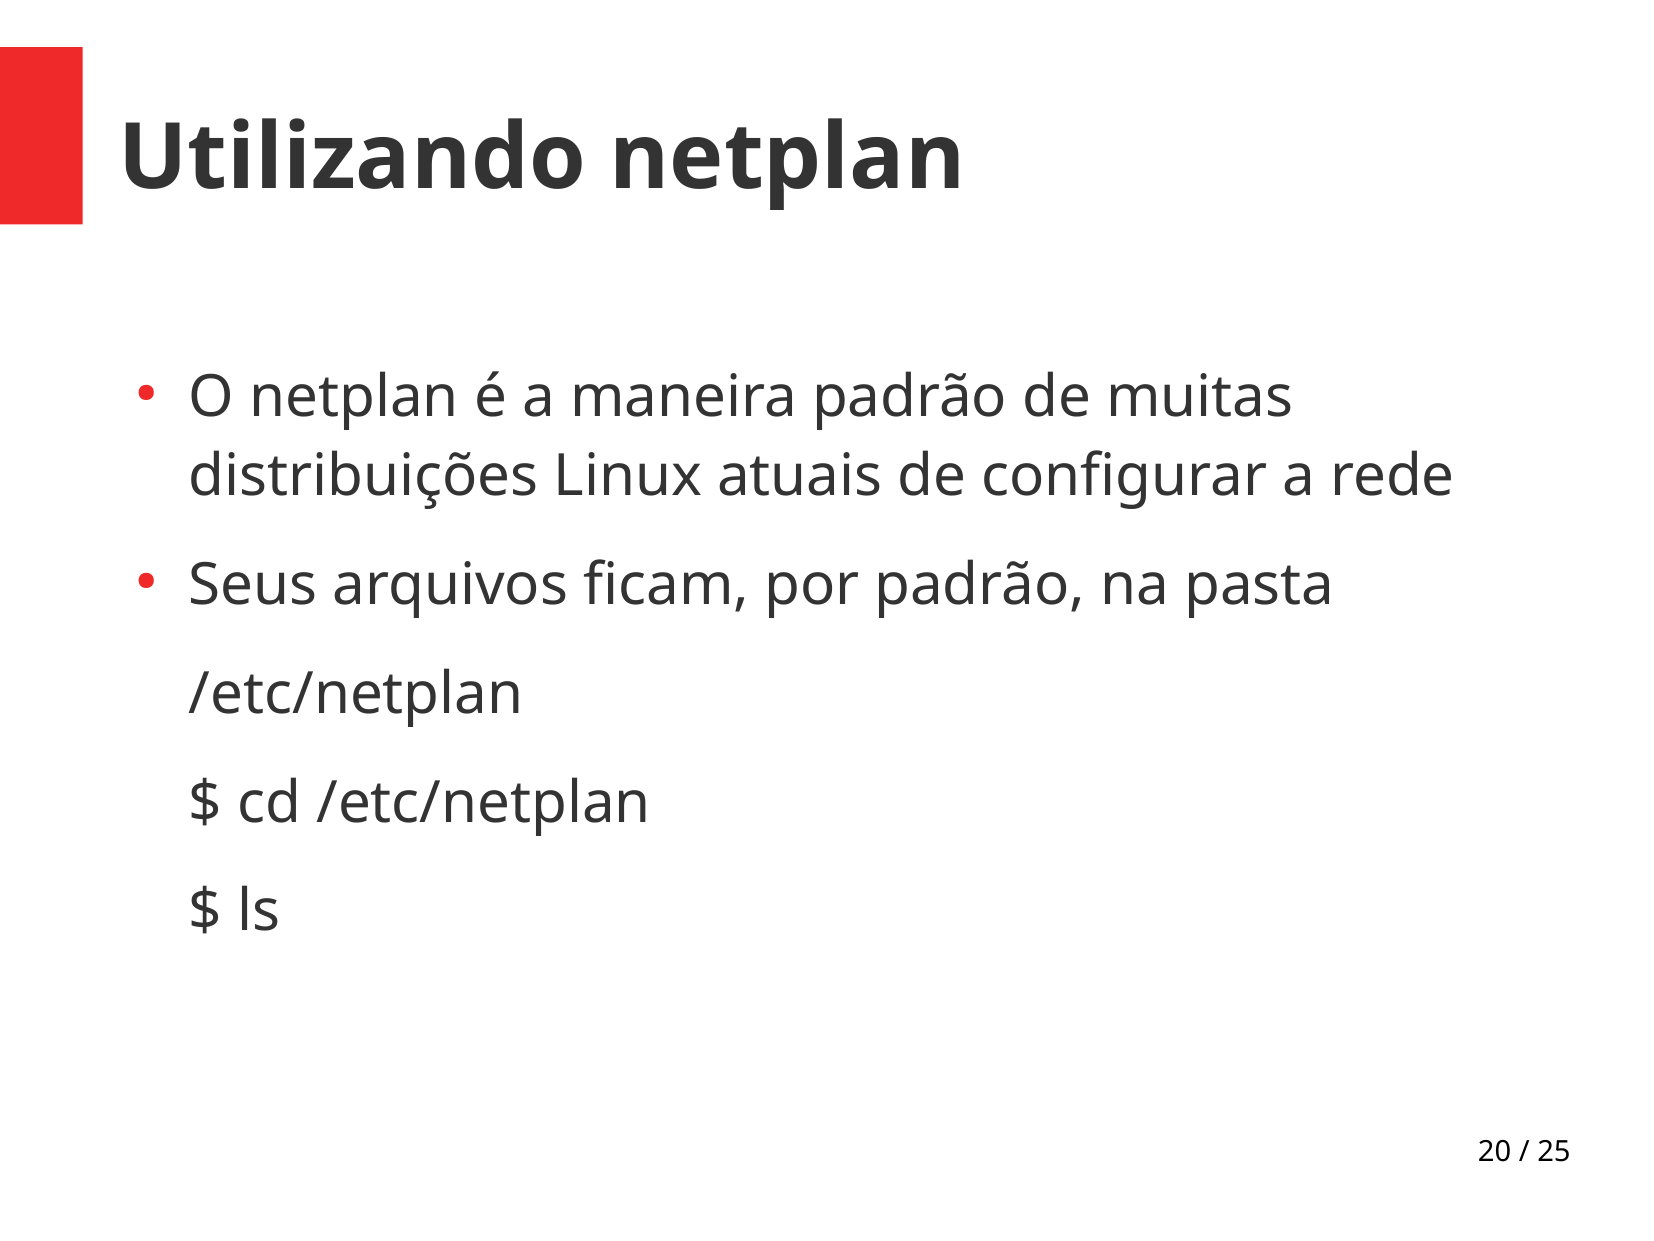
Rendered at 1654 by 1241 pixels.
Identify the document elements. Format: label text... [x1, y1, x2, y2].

title Utilizando netplan [118, 49, 1571, 257]
list O netplan é a maneira padrão de muitas distribuições Linux atuais de configurar a rede Seus arquivos ficam, por padrão, na pasta /etc/netplan $ cd /etc/netplan $ ls [118, 354, 1536, 1074]
